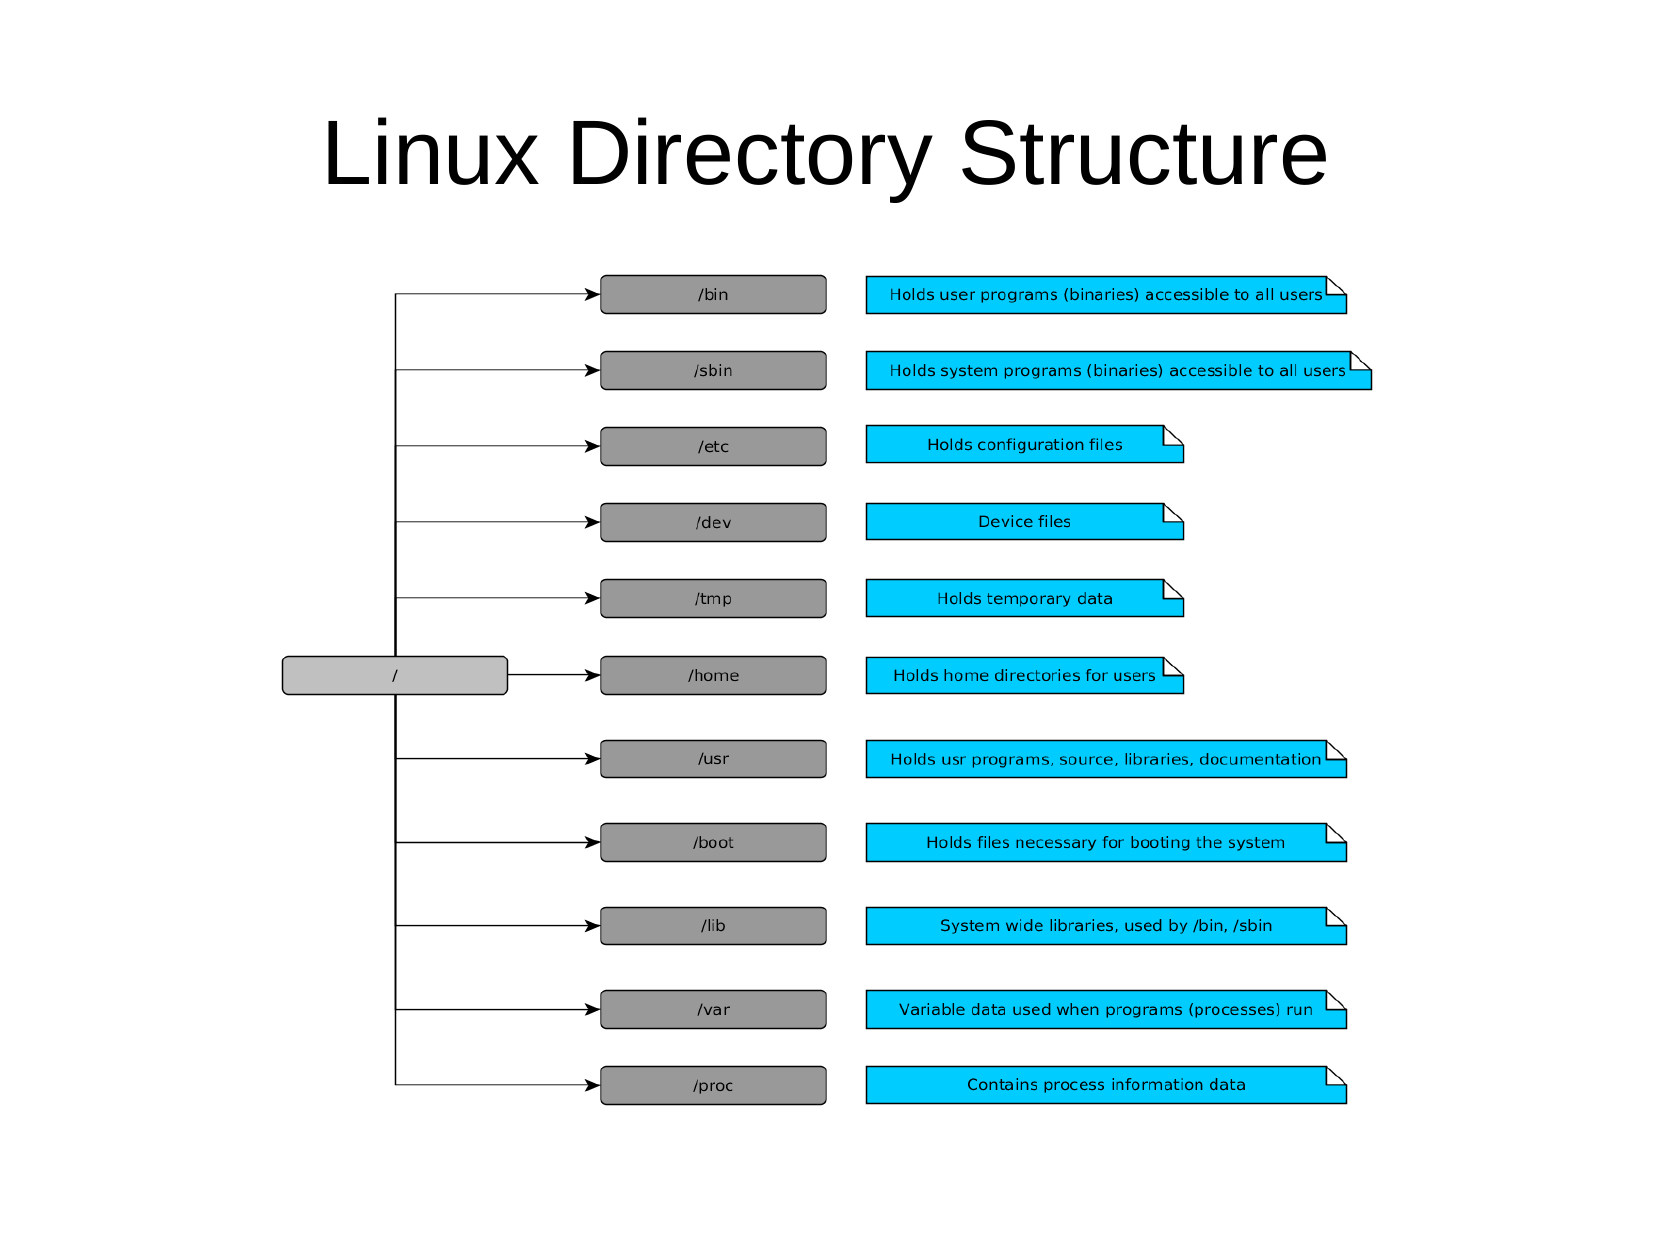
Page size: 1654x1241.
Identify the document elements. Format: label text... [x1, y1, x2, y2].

title Linux Directory Structure [82, 49, 1571, 257]
picture [262, 256, 1392, 1122]
